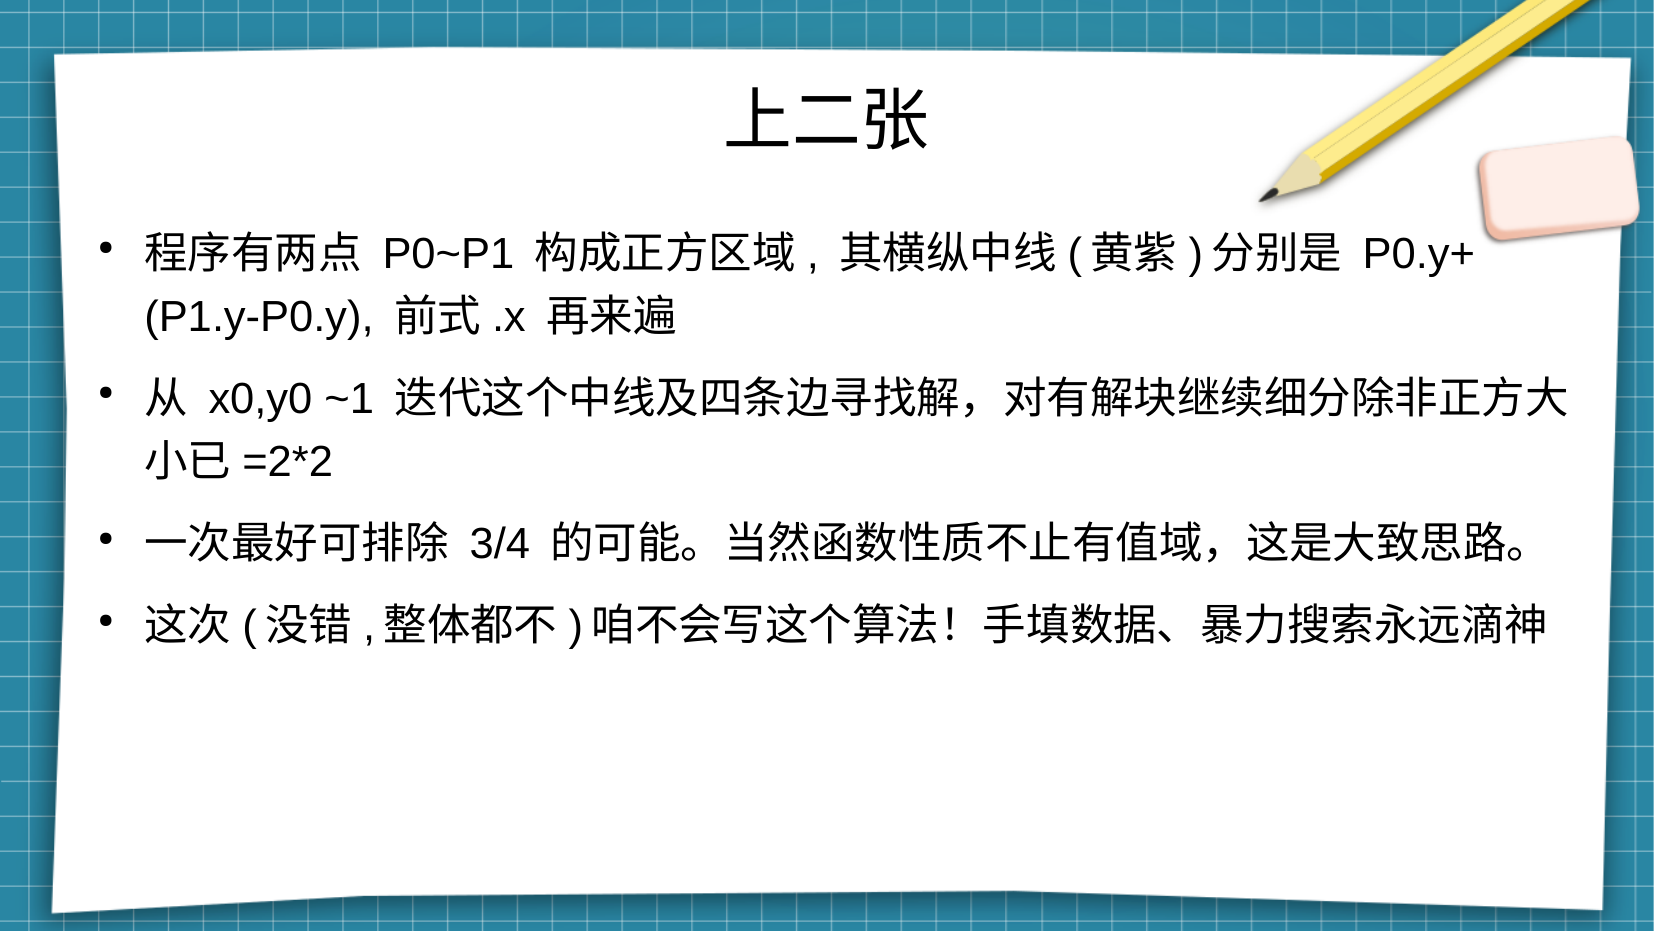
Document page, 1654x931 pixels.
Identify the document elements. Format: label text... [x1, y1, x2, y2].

title 上二张 [82, 37, 1571, 193]
picture [0, 0, 1654, 931]
list 程序有两点 P0~P1 构成正方区域, 其横纵中线(黄紫)分别是 P0.y+(P1.y-P0.y), 前式.x 再来遍 从 x0,y0 ~1 迭代这个中线及四条边寻找解，对有解块继续细分除非正方大小已=2*2 一次最好可排除 3/4 的可能。当然函数性质不止有值域，这是大致思路。 这次(没错,整体都不)咱不会写这个算法！手填数据、暴力搜索永远滴神 [82, 217, 1571, 758]
